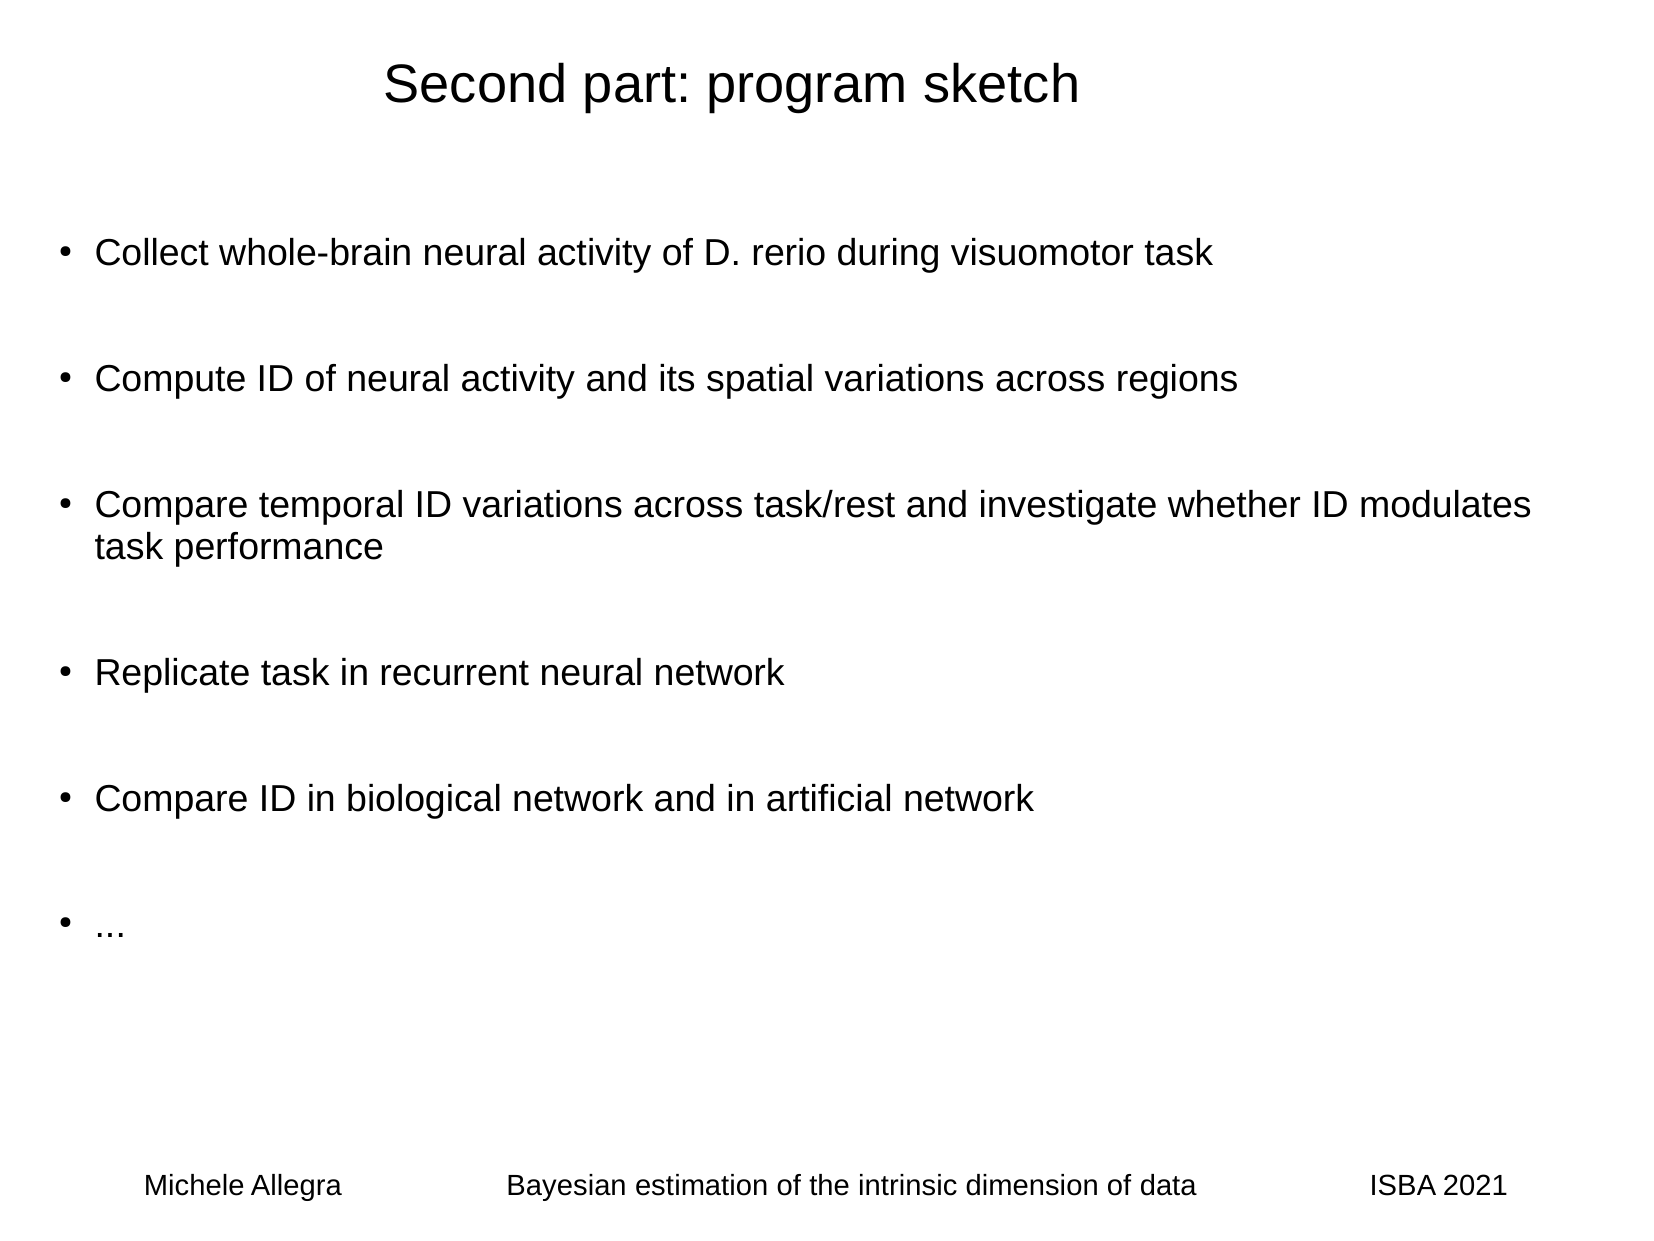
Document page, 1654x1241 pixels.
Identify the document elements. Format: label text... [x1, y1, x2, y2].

title Michele Allegra Bayesian estimation of the intrinsic dimension of data ISBA 2021 [82, 1147, 1572, 1223]
text_box Collect whole-brain neural activity of D. rerio during visuomotor task Compute ID of neural activity and its spatial variations across regions Compare temporal ID variations across task/rest and investigate whether ID modulates task performance Replicate task in recurrent neural network Compare ID in biological network and in artificial network ... [59, 168, 1607, 967]
title Second part: program sketch [106, 32, 1359, 136]
